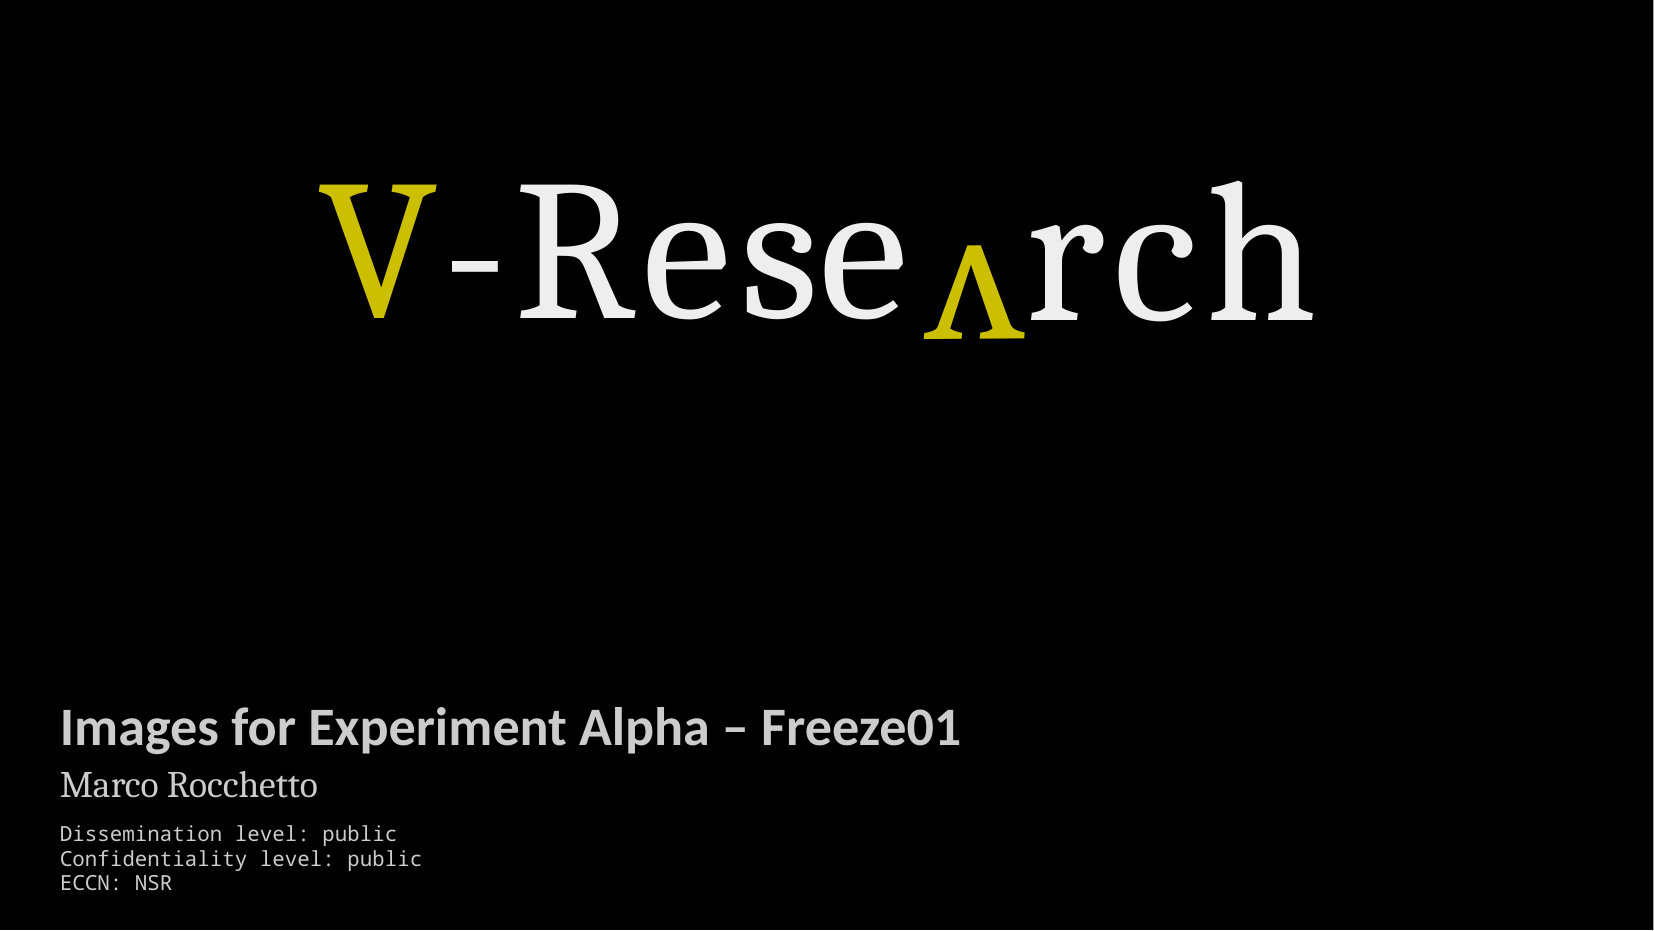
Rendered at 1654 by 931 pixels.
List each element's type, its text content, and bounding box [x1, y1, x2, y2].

text_box Marco Rocchetto [45, 776, 917, 815]
text_box s [725, 131, 804, 381]
text_box Dissemination level: public Confidentiality level: public ECCN: NSR [45, 815, 917, 903]
text_box - [428, 131, 499, 381]
text_box Images for Experiment Alpha – Freeze01 [45, 697, 1144, 776]
text_box v [902, 183, 1035, 434]
text_box R [499, 131, 627, 381]
text_box e [627, 131, 725, 381]
text_box e [804, 131, 932, 381]
text_box V [303, 131, 428, 381]
text_box r [1010, 132, 1098, 383]
text_box h [1191, 132, 1350, 383]
text_box c [1098, 132, 1191, 383]
